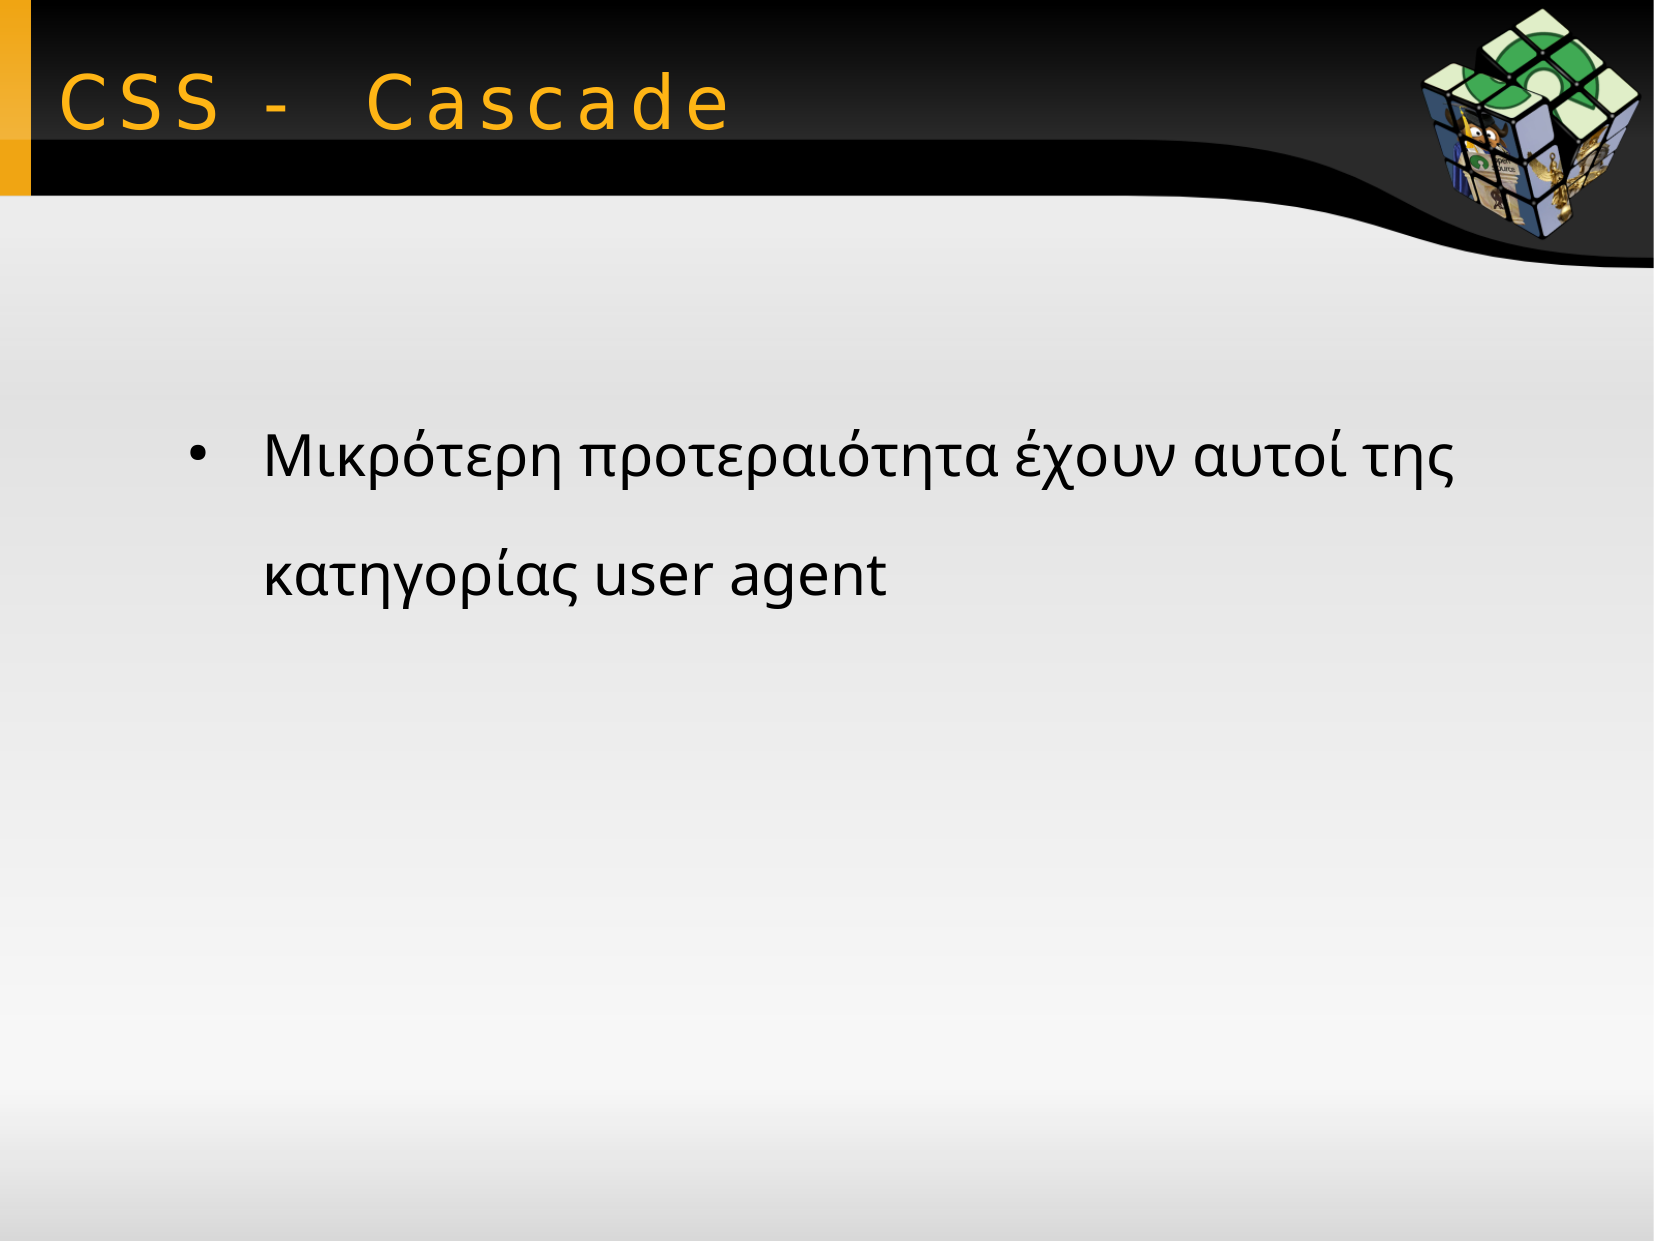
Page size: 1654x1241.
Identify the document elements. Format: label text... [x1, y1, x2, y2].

picture [0, 0, 1654, 1241]
title CSS - Cascade [59, 29, 1270, 178]
subtitle Μικρότερη προτεραιότητα έχουν αυτοί της κατηγορίας user agent [187, 375, 1576, 1201]
